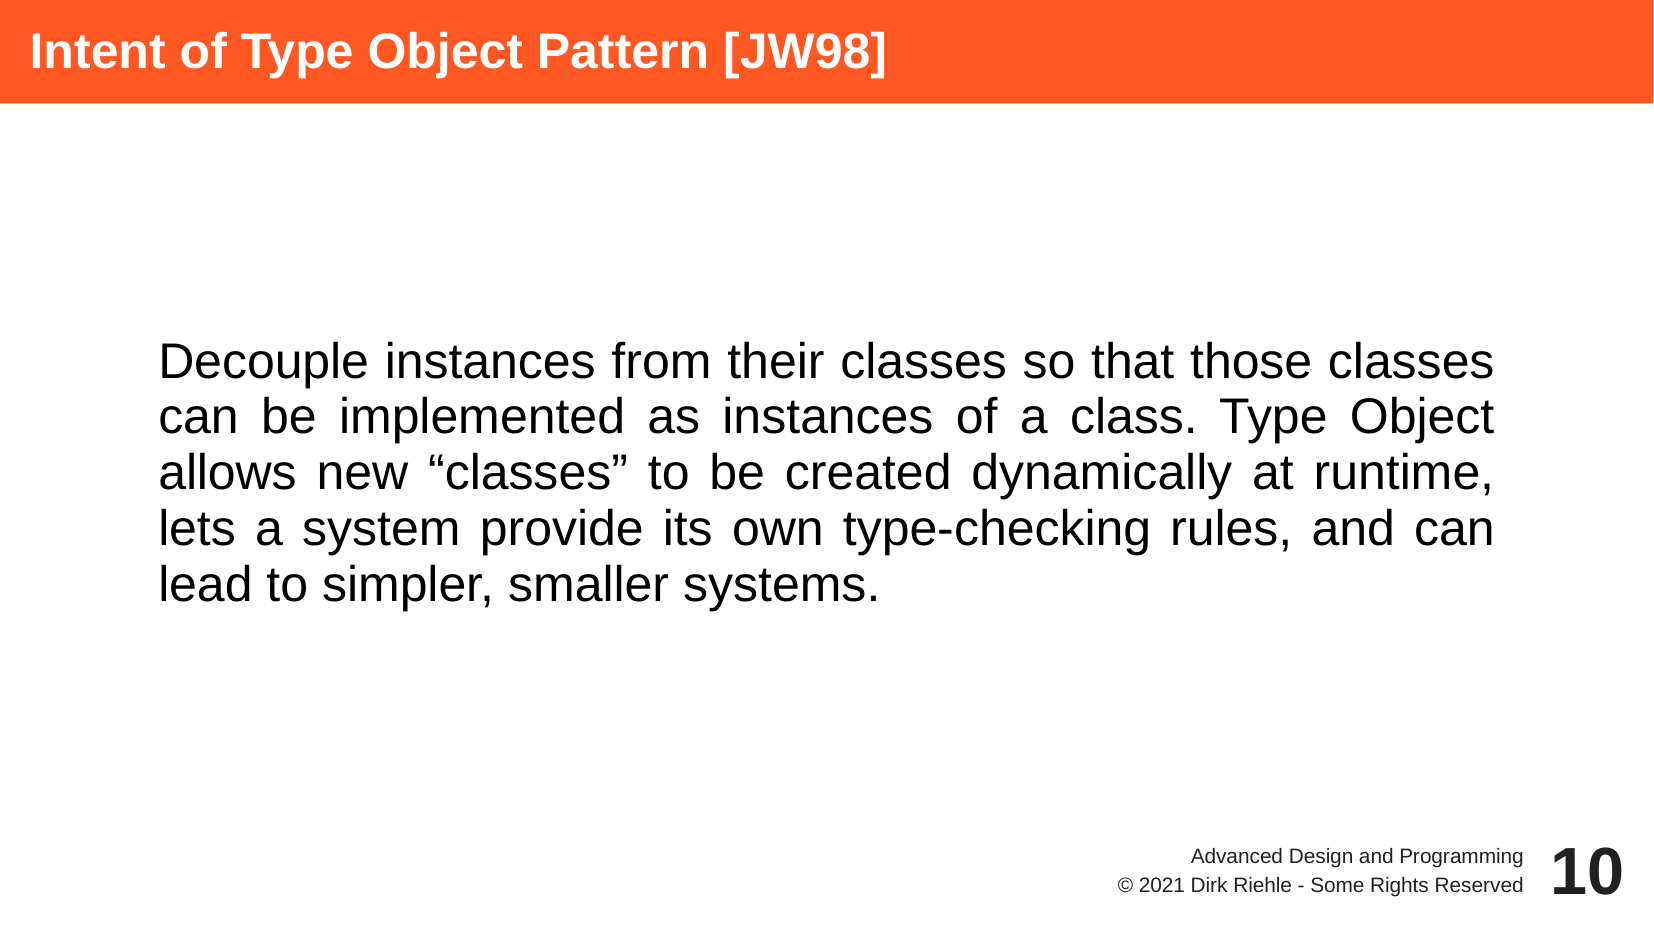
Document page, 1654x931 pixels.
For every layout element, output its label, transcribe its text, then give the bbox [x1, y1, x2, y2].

title Intent of Type Object Pattern [JW98] [0, 0, 1654, 104]
subtitle Decouple instances from their classes so that those classes can be implemented as instances of a class. Type Object allows new “classes” to be created dynamically at runtime, lets a system provide its own type-checking rules, and can lead to simpler, smaller systems. [29, 132, 1625, 813]
